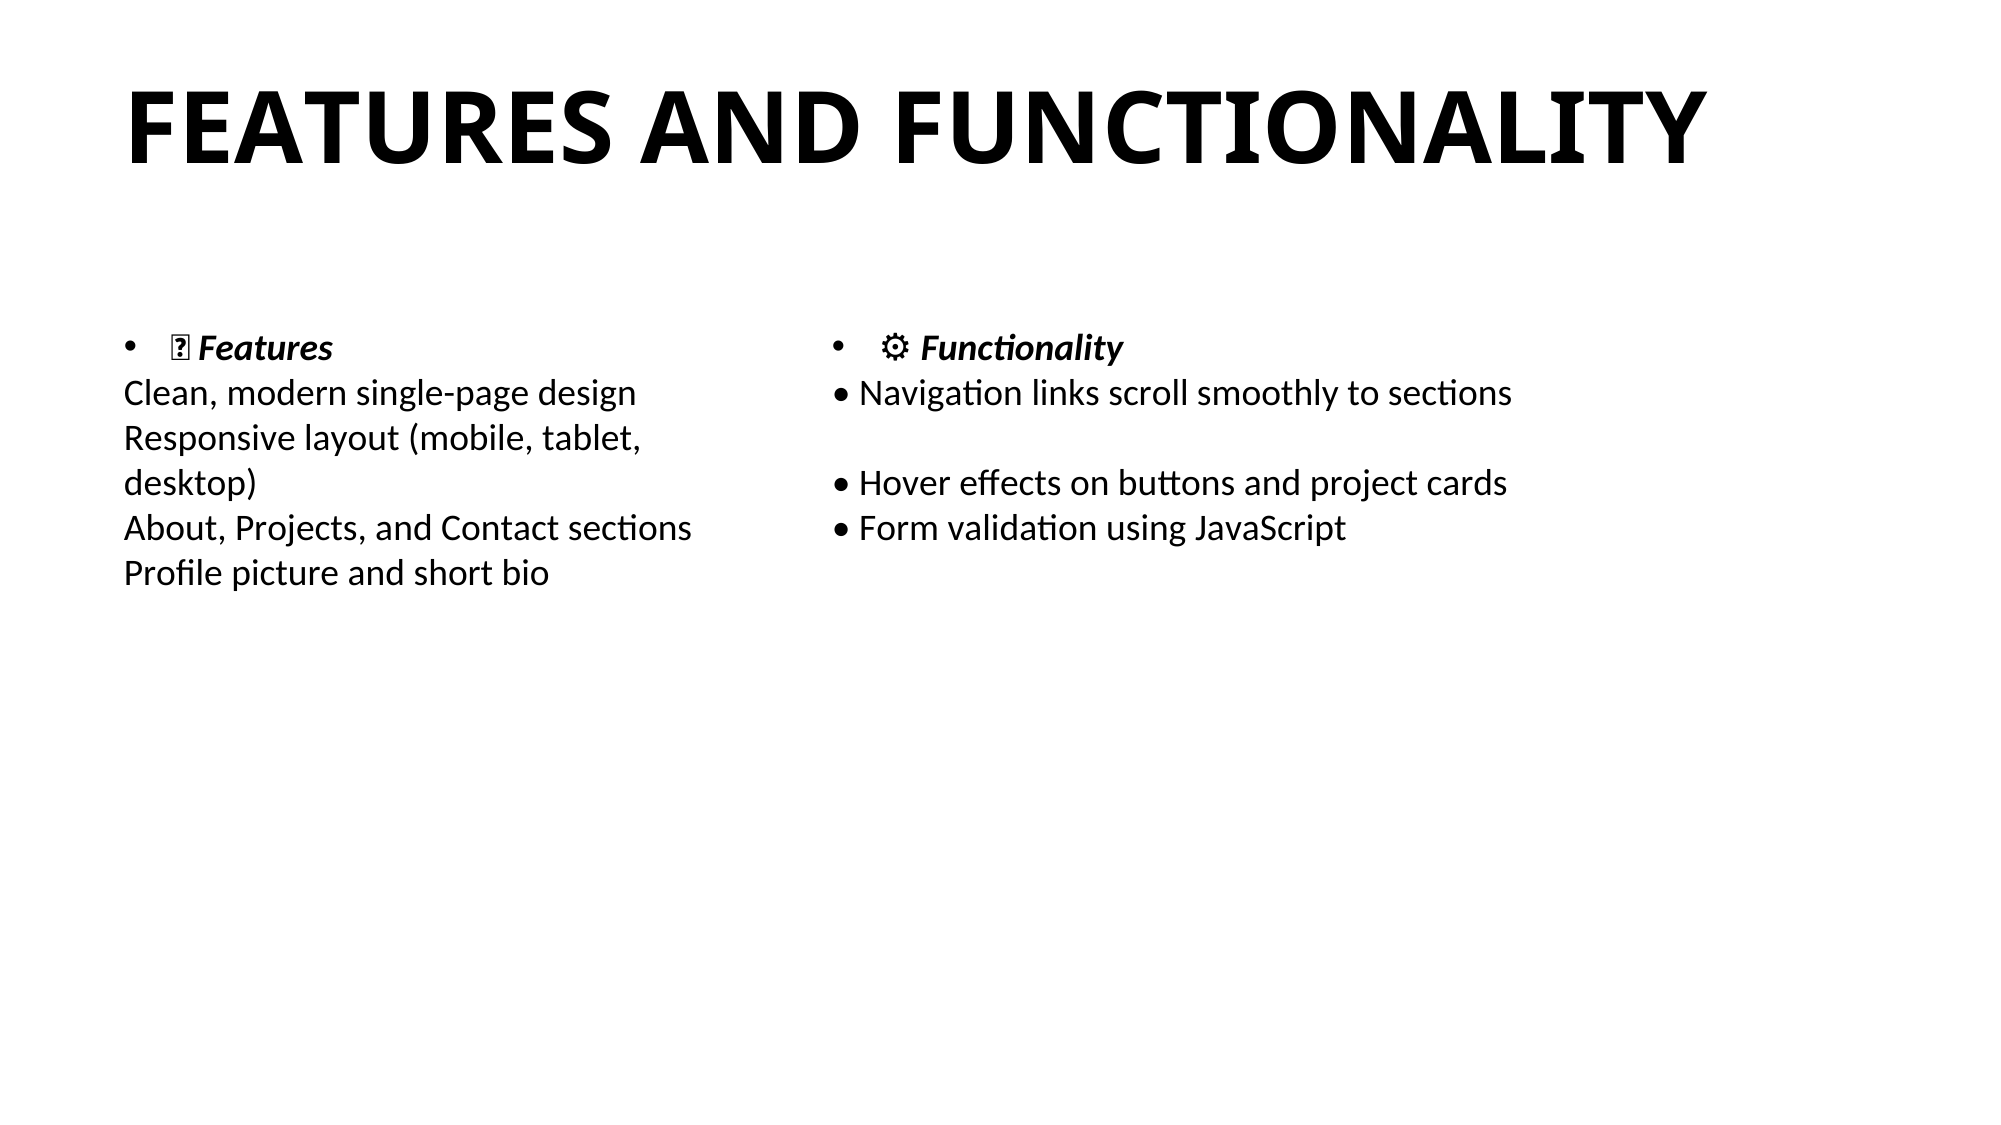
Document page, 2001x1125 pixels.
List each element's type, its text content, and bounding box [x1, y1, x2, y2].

title FEATURES AND FUNCTIONALITY [123, 63, 1877, 188]
list ✨ Features Clean, modern single-page design Responsive layout (mobile, tablet, desktop) About, Projects, and Contact sections Profile picture and short bio [123, 323, 761, 751]
list ⚙️ Functionality • Navigation links scroll smoothly to sections • Hover effects on buttons and project cards • Form validation using JavaScript [831, 323, 1572, 642]
